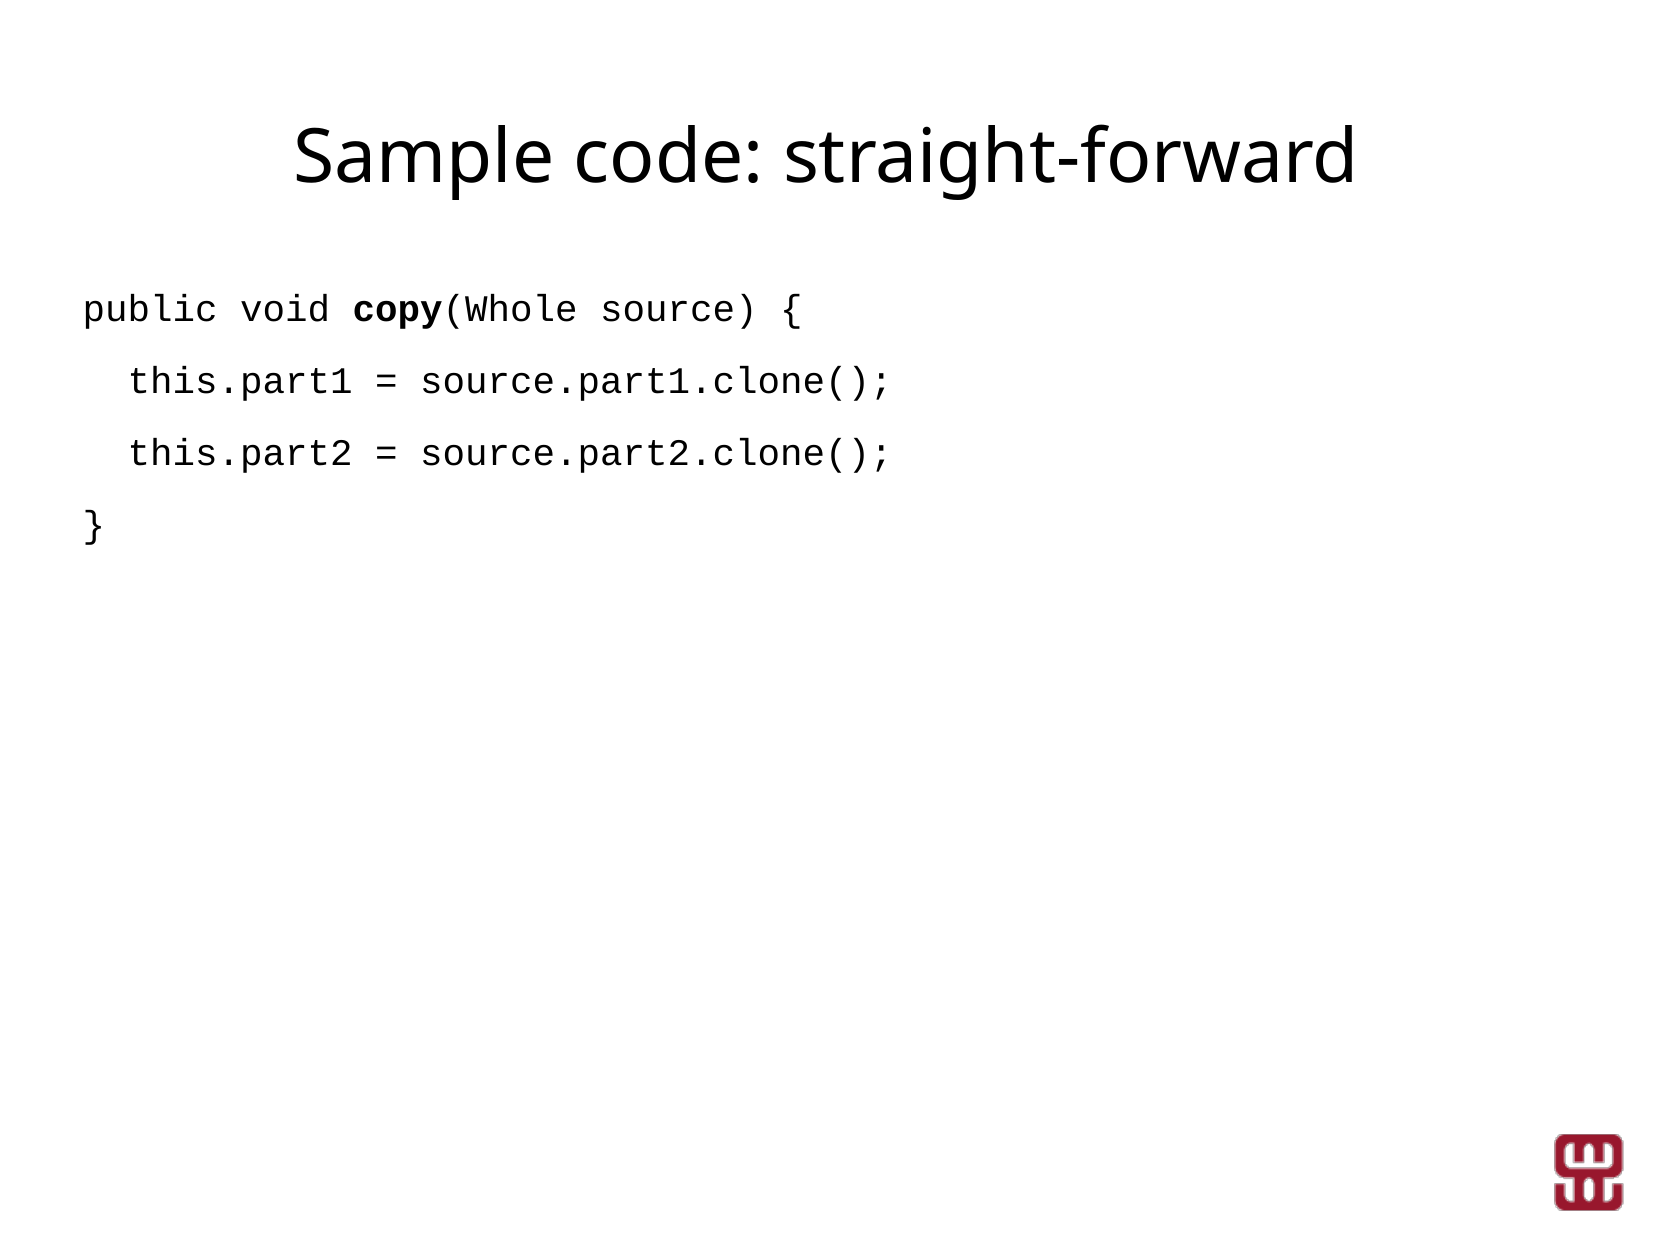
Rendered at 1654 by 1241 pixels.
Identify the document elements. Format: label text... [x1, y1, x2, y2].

picture [1553, 1133, 1625, 1214]
title Sample code: straight-forward [82, 56, 1571, 250]
list public void copy(Whole source) { this.part1 = source.part1.clone(); this.part2 = source.part2.clone(); } [82, 290, 1571, 1094]
